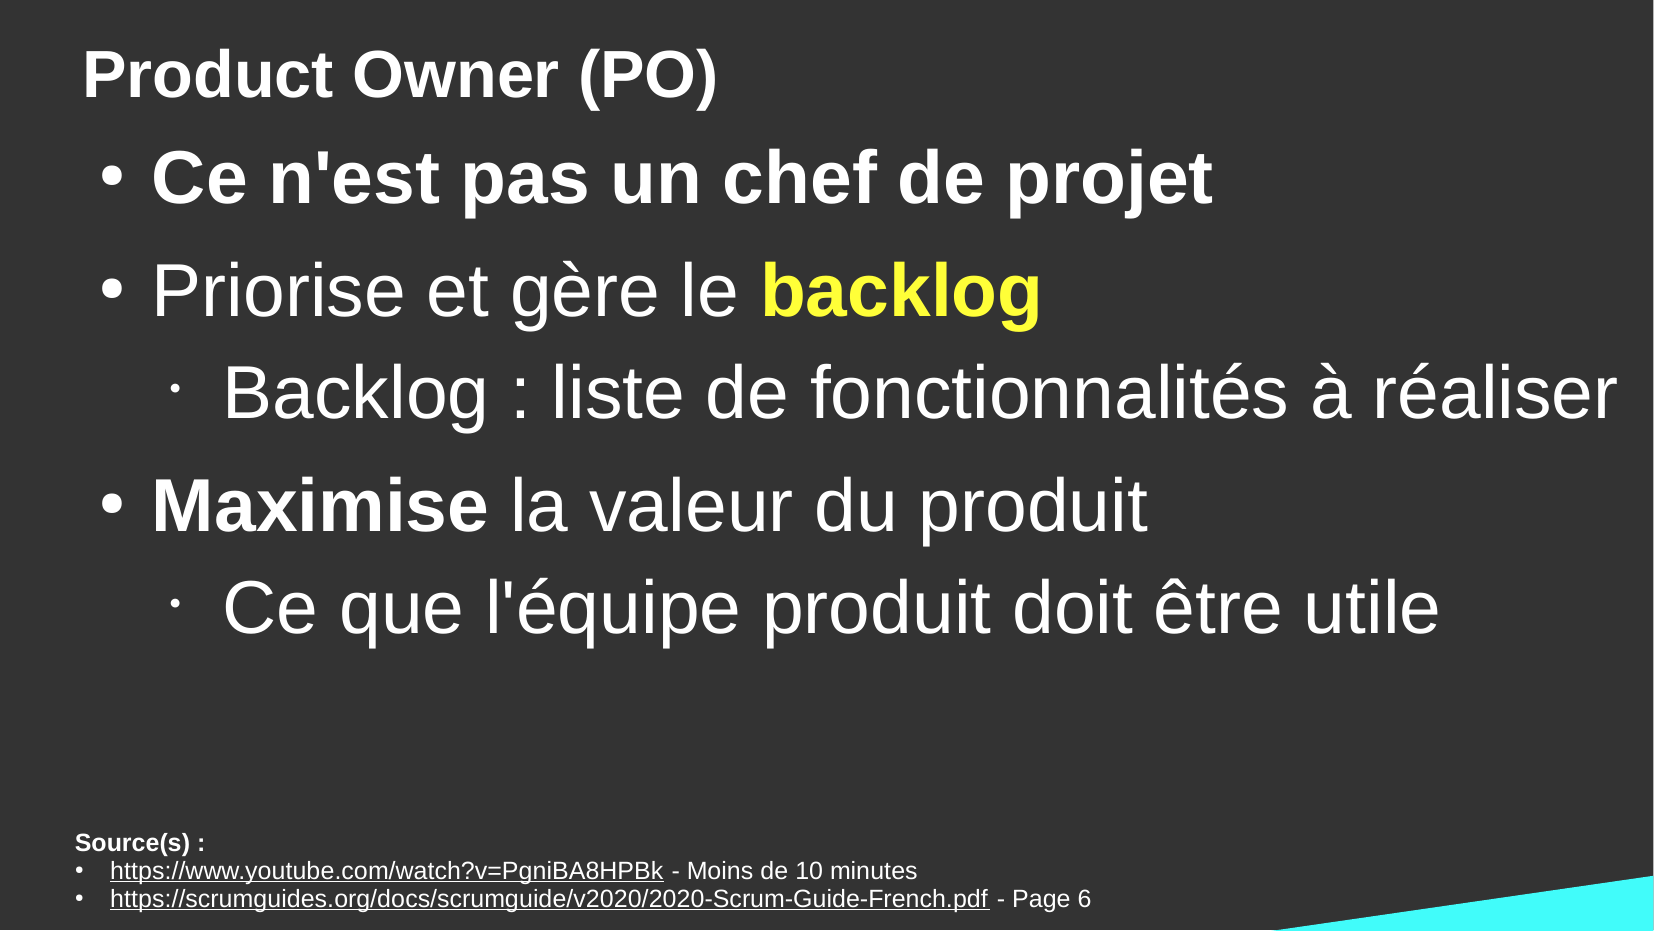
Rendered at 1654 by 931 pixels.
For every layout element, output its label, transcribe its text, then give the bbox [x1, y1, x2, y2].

text_box Source(s) : https://www.youtube.com/watch?v=PgniBA8HPBk - Moins de 10 minutes https://scrumguides.org/docs/scrumguide/v2020/2020-Scrum-Guide-French.pdf - Page 6 [60, 821, 1546, 921]
text_box [1270, 875, 1654, 931]
list Ce n'est pas un chef de projet Priorise et gère le backlog Backlog : liste de fonctionnalités à réaliser Maximise la valeur du produit Ce que l'équipe produit doit être utile [80, 135, 1620, 709]
title Product Owner (PO) [82, 37, 1571, 122]
